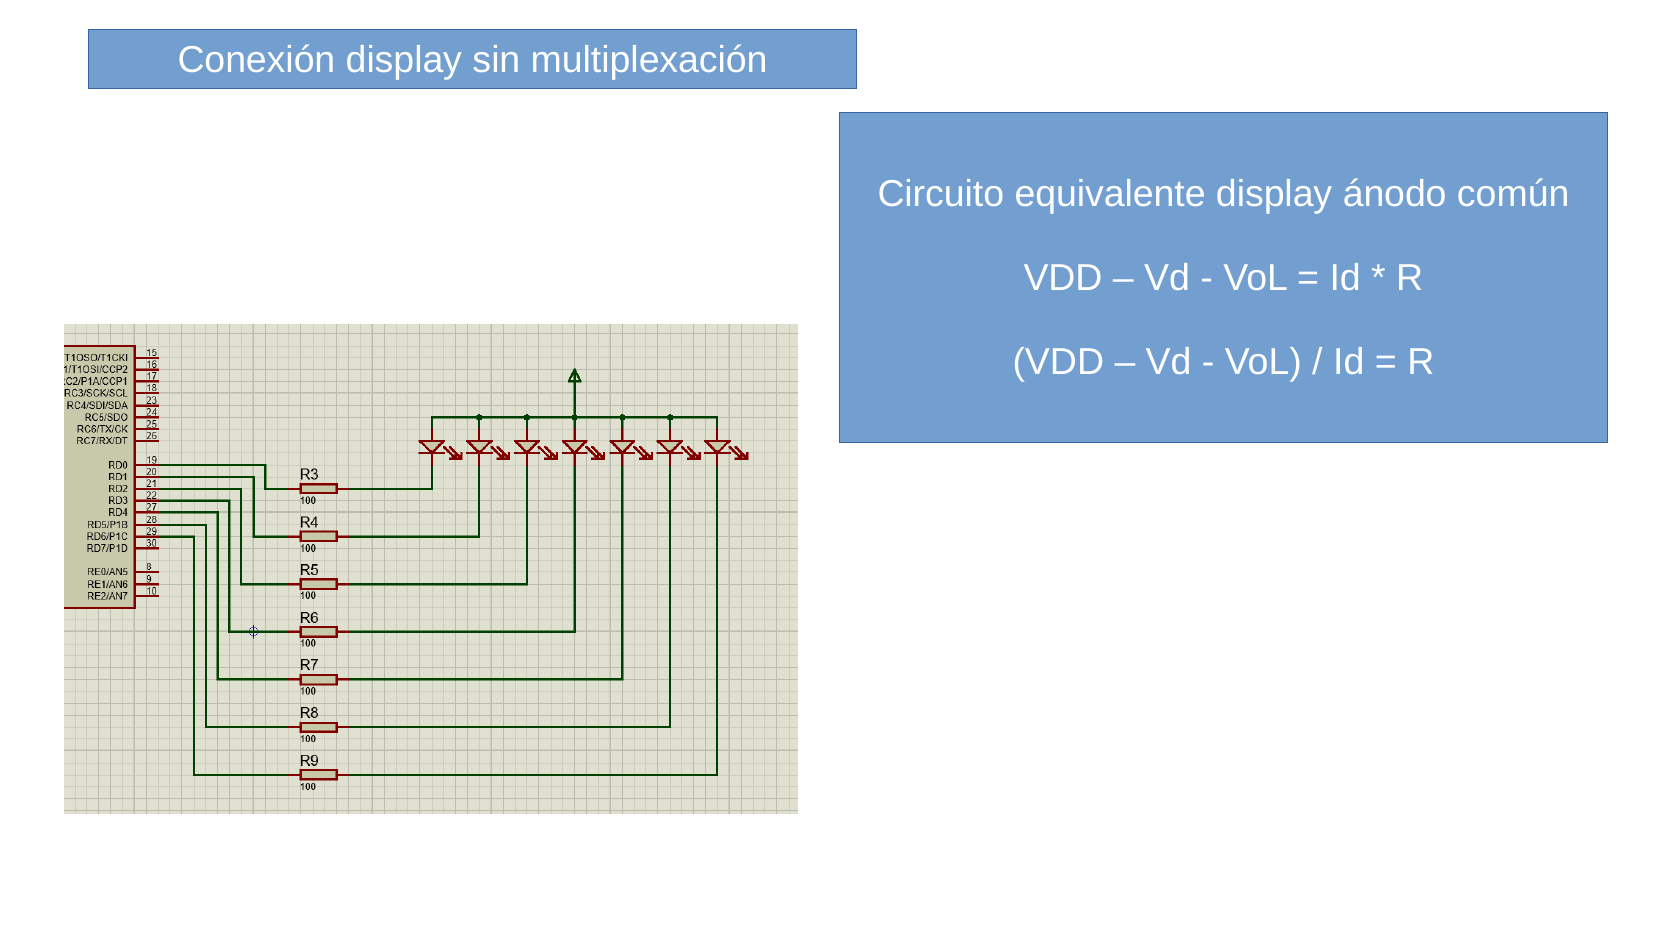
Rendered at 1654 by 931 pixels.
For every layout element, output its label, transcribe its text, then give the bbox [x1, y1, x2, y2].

text_box Conexión display sin multiplexación [88, 29, 857, 89]
text_box Circuito equivalente display ánodo común VDD – Vd - VoL = Id * R (VDD – Vd - VoL) / Id = R [839, 112, 1608, 443]
picture [64, 324, 798, 814]
